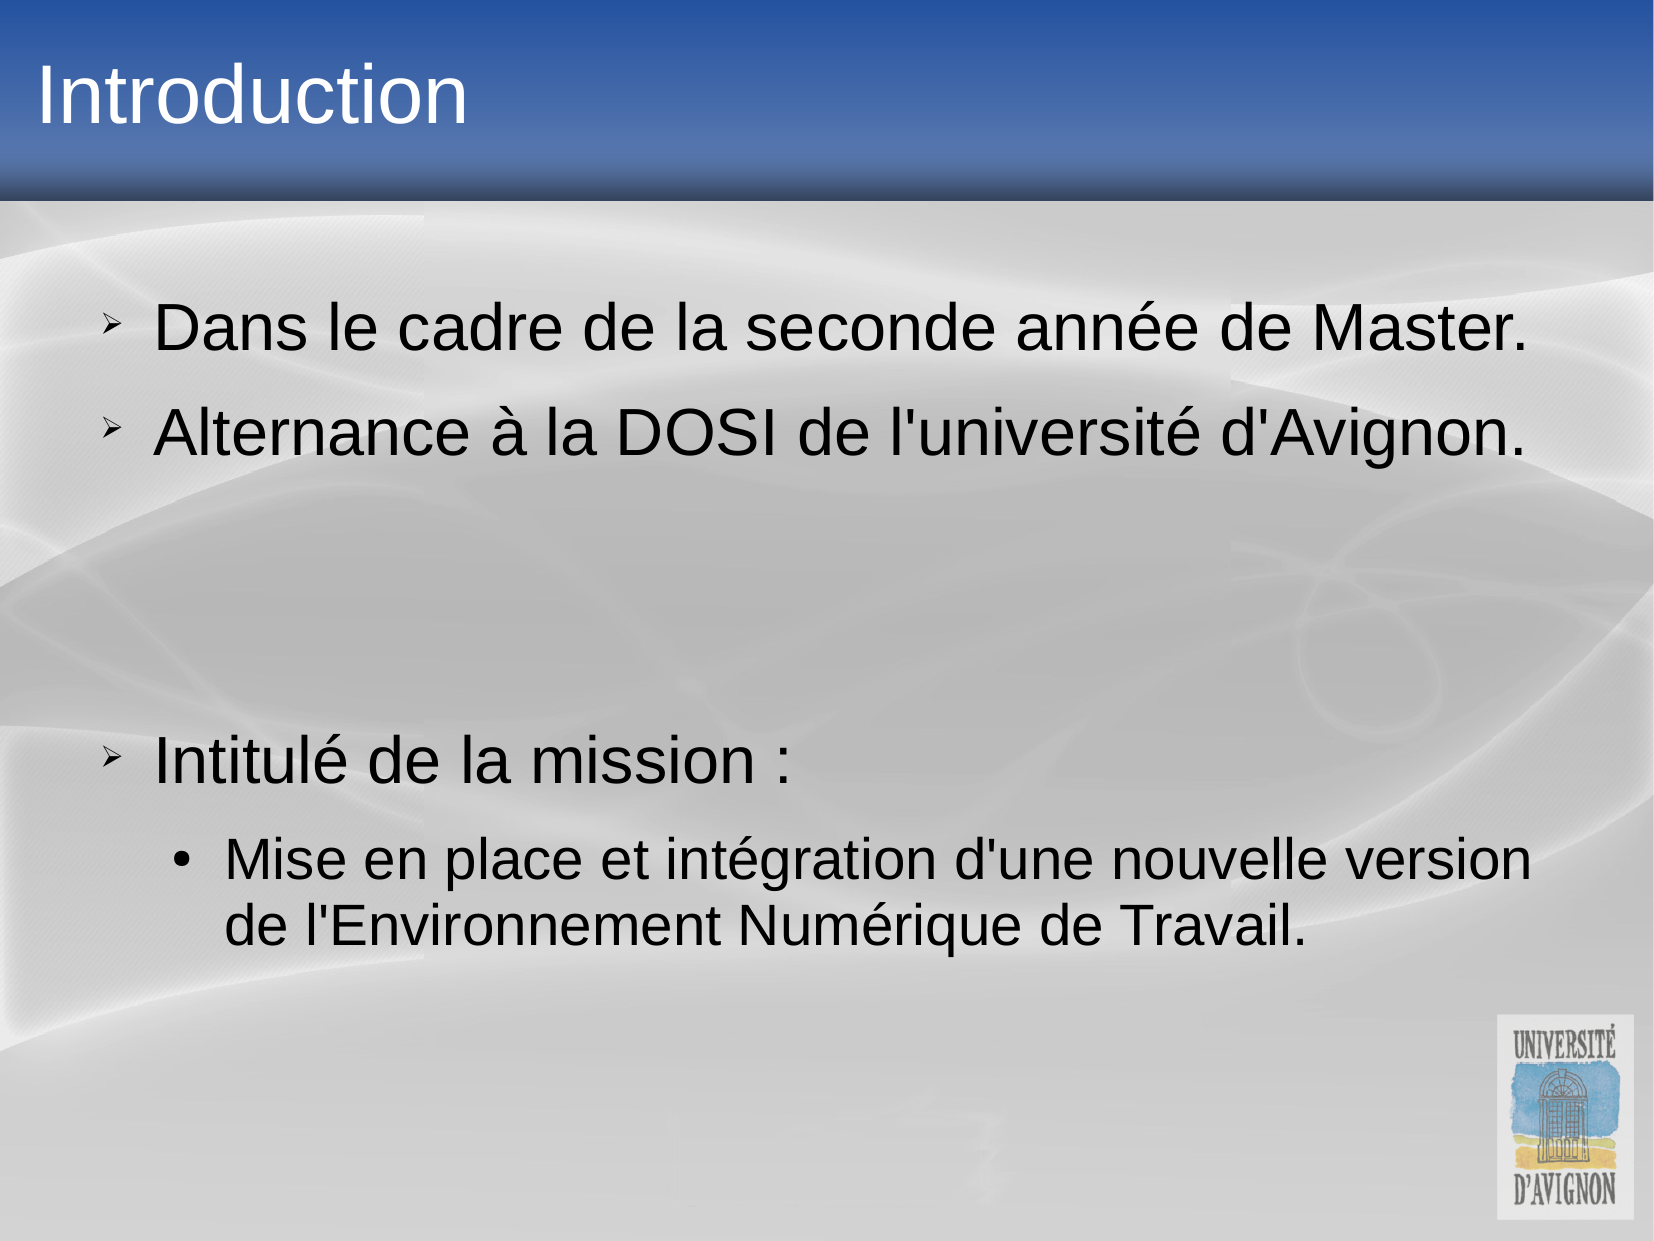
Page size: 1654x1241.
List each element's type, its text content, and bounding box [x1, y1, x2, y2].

list Dans le cadre de la seconde année de Master. Alternance à la DOSI de l'université d'Avignon. Intitulé de la mission : Mise en place et intégration d'une nouvelle version de l'Environnement Numérique de Travail. [82, 290, 1571, 1109]
title Introduction [35, 0, 1498, 213]
picture [0, 0, 1654, 1241]
